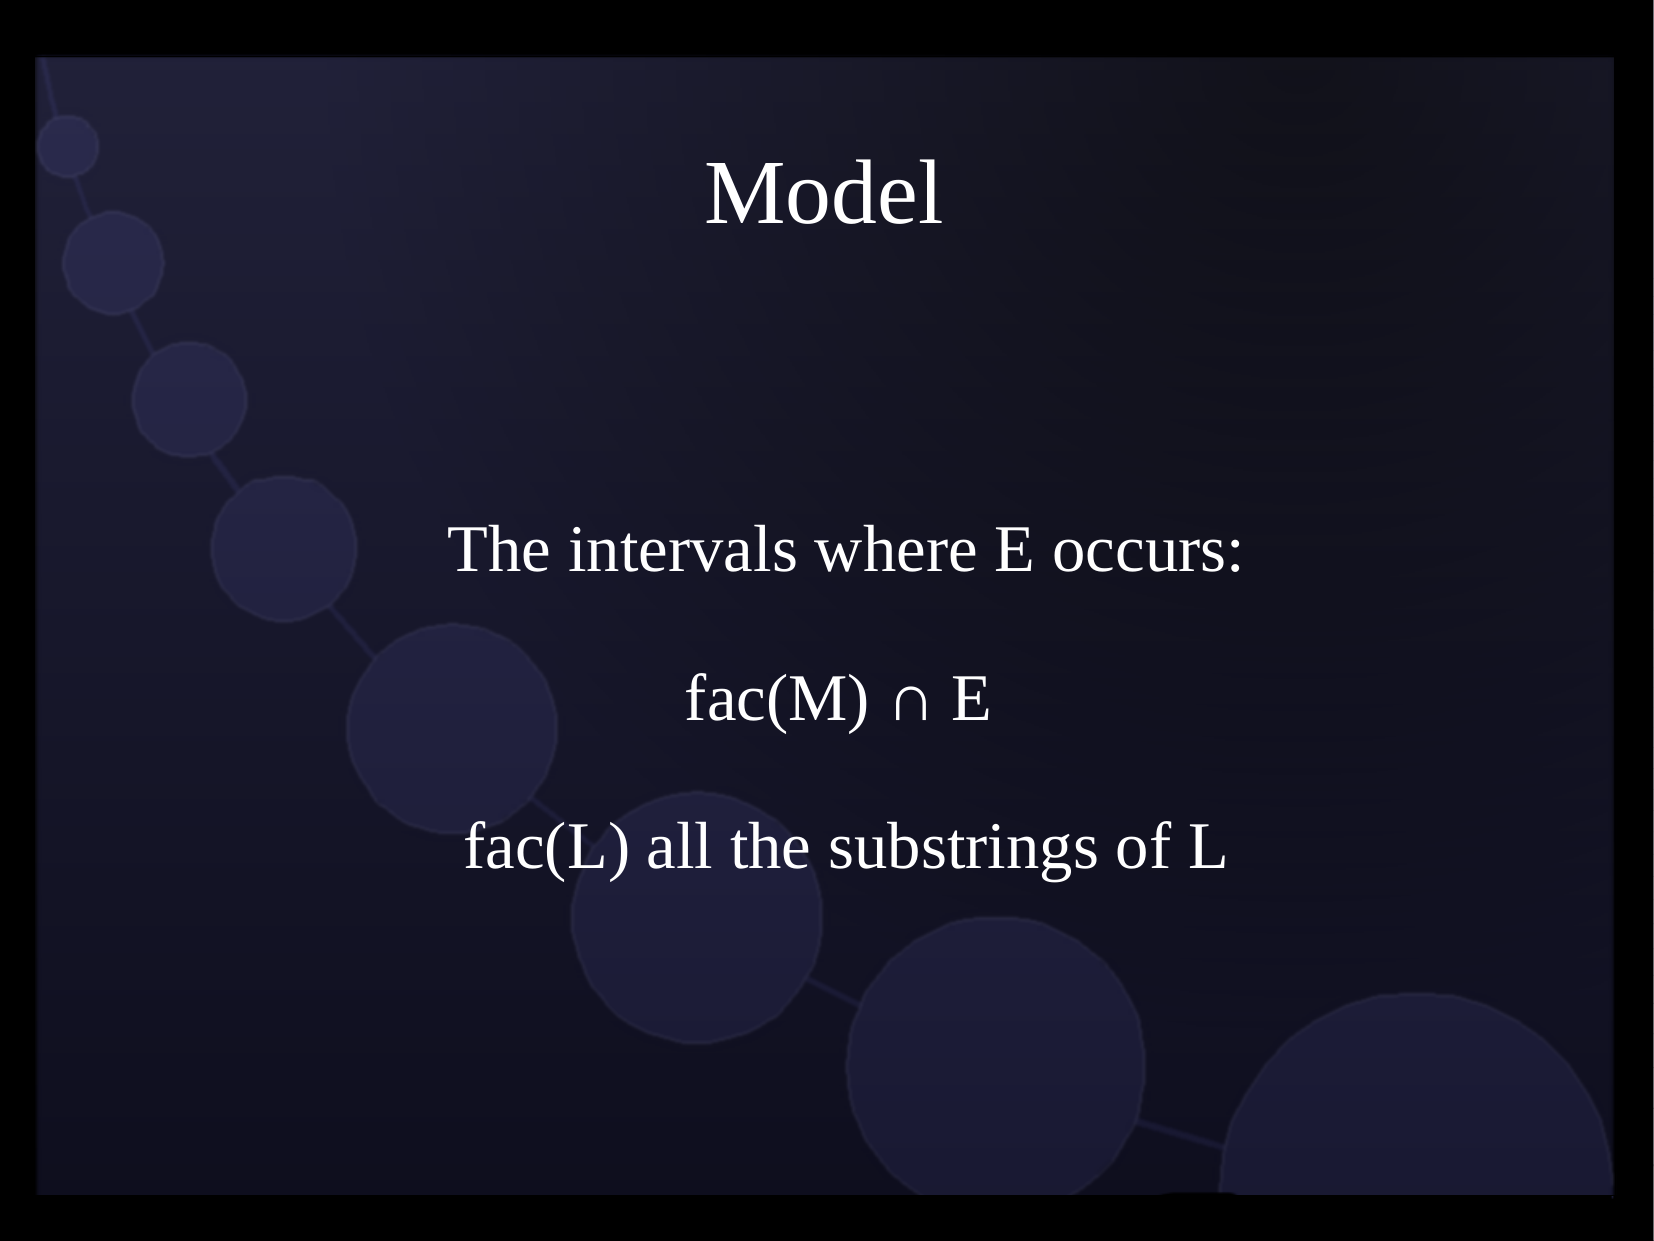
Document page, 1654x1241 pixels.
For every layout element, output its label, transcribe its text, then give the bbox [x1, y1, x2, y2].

subtitle The intervals where E occurs: fac(M) ∩ E fac(L) all the substrings of L [123, 307, 1536, 1089]
title Model [118, 88, 1531, 296]
picture [0, 0, 1654, 1241]
